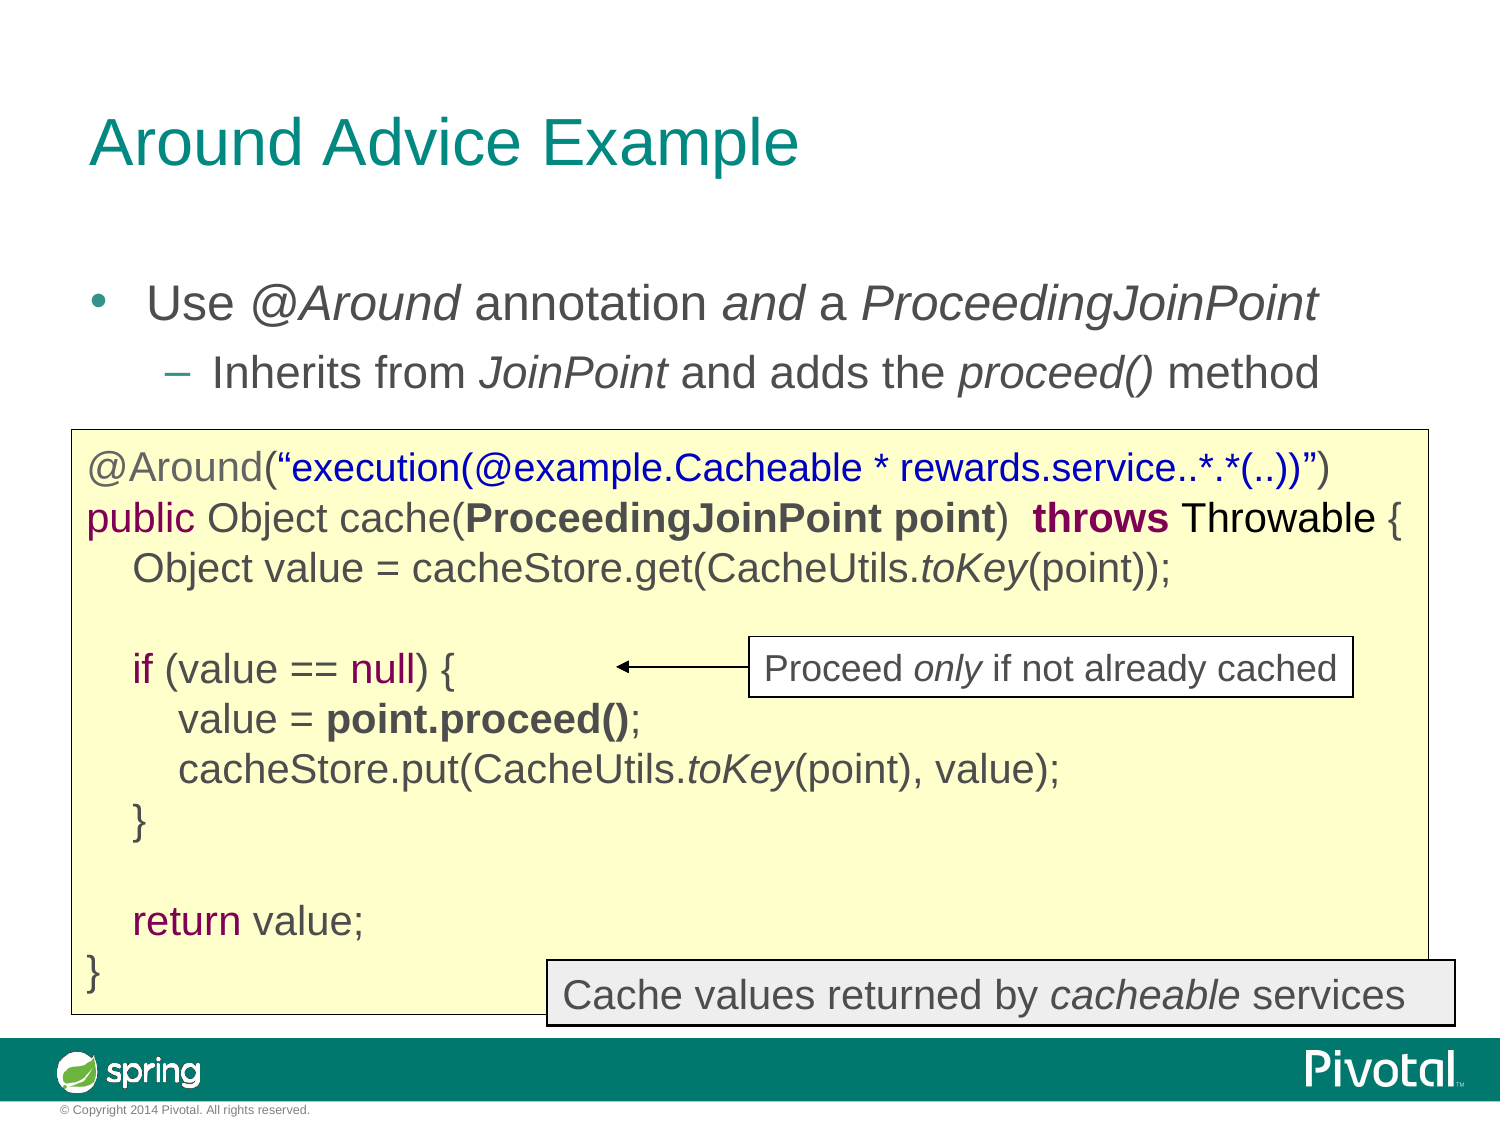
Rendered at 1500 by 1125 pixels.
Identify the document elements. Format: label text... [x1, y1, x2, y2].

text_box Cache values returned by cacheable services [547, 960, 1456, 1026]
picture [1306, 1050, 1464, 1087]
picture [32, 1041, 210, 1103]
title Around Advice Example [75, 45, 1426, 233]
list Use @Around annotation and a ProceedingJoinPoint Inherits from JoinPoint and adds the proceed() method [75, 262, 1426, 931]
text_box @Around(“execution(@example.Cacheable * rewards.service..*.*(..))”) public Object cache(ProceedingJoinPoint point) throws Throwable { Object value = cacheStore.get(CacheUtils.toKey(point)); if (value == null) { value = point.proceed(); cacheStore.put(CacheUtils.toKey(point), value); } return value; } [71, 429, 1429, 1015]
